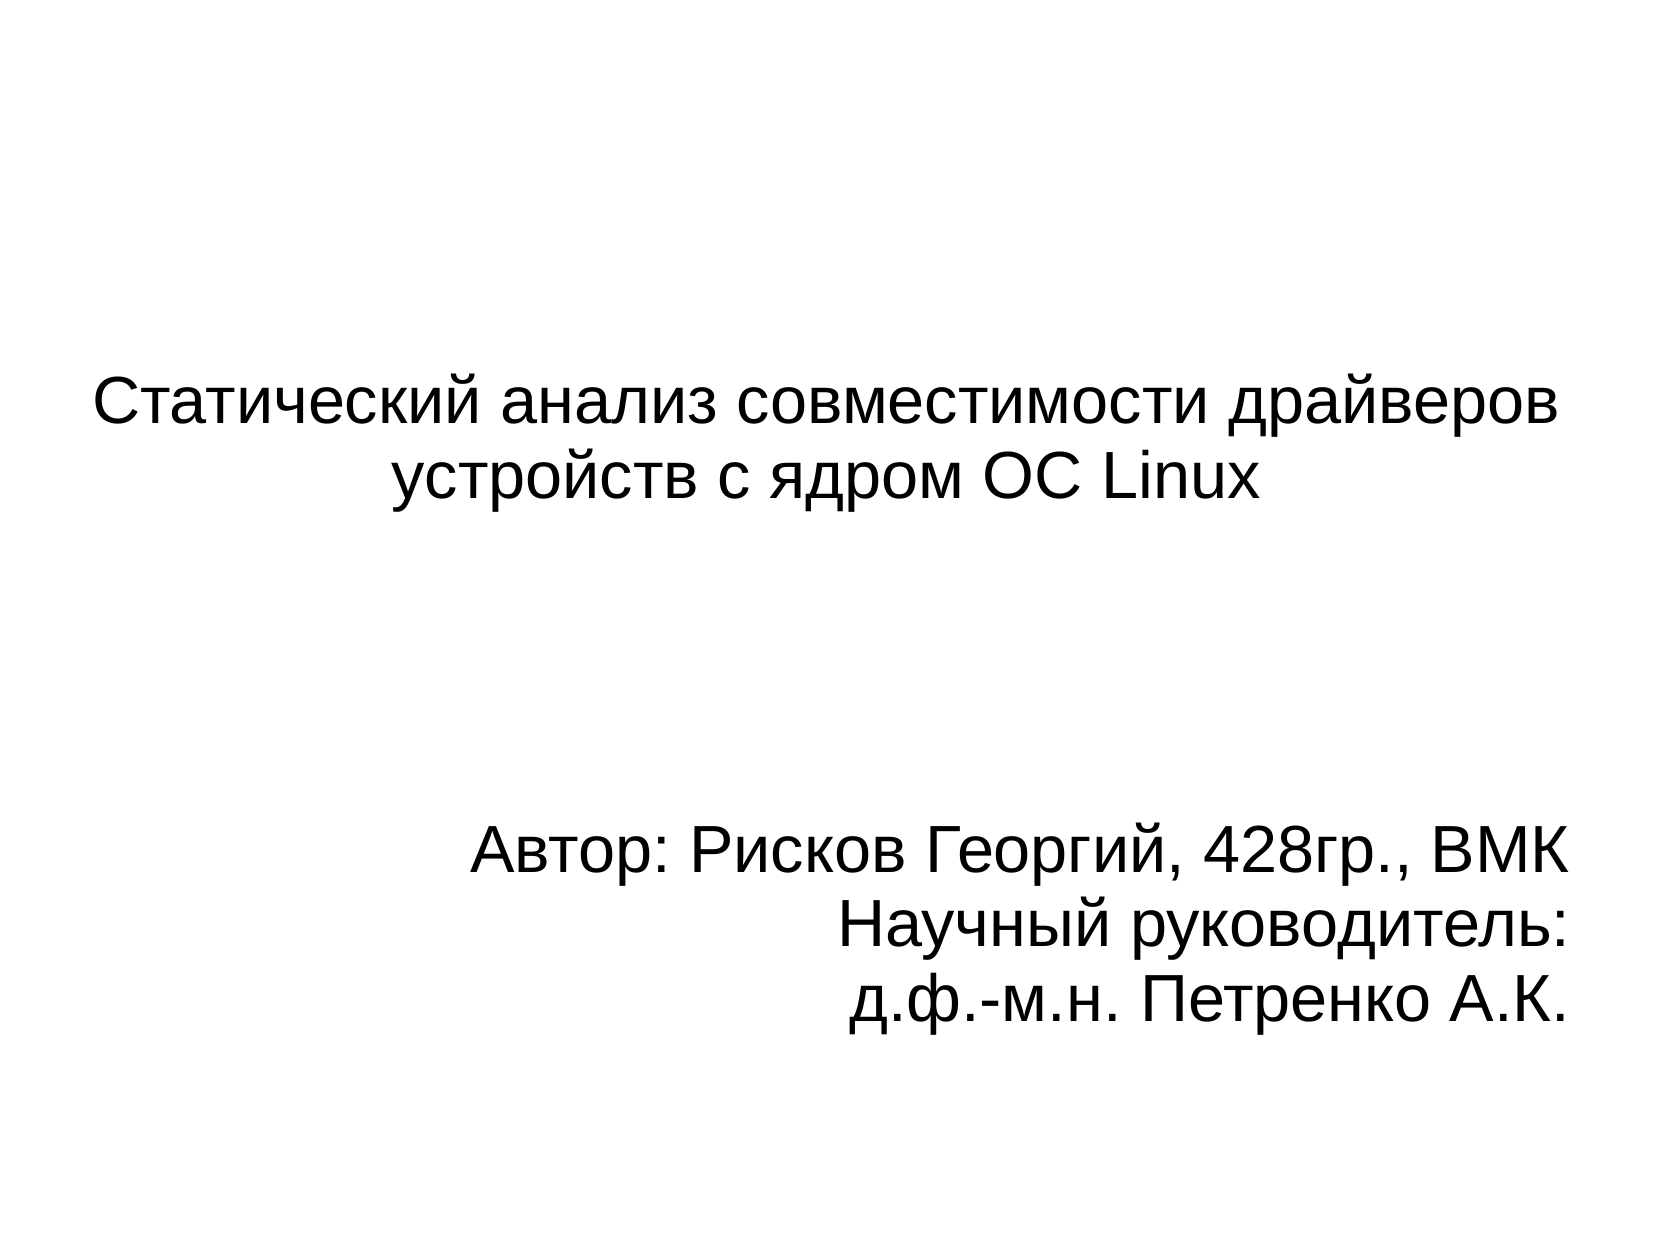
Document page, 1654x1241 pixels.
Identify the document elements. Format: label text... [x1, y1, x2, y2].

text_box Статический анализ совместимости драйверов устройств с ядром ОС Linux Автор: Рисков Георгий, 428гр., ВМК Научный руководитель: д.ф.-м.н. Петренко А.К. [82, 297, 1571, 1102]
